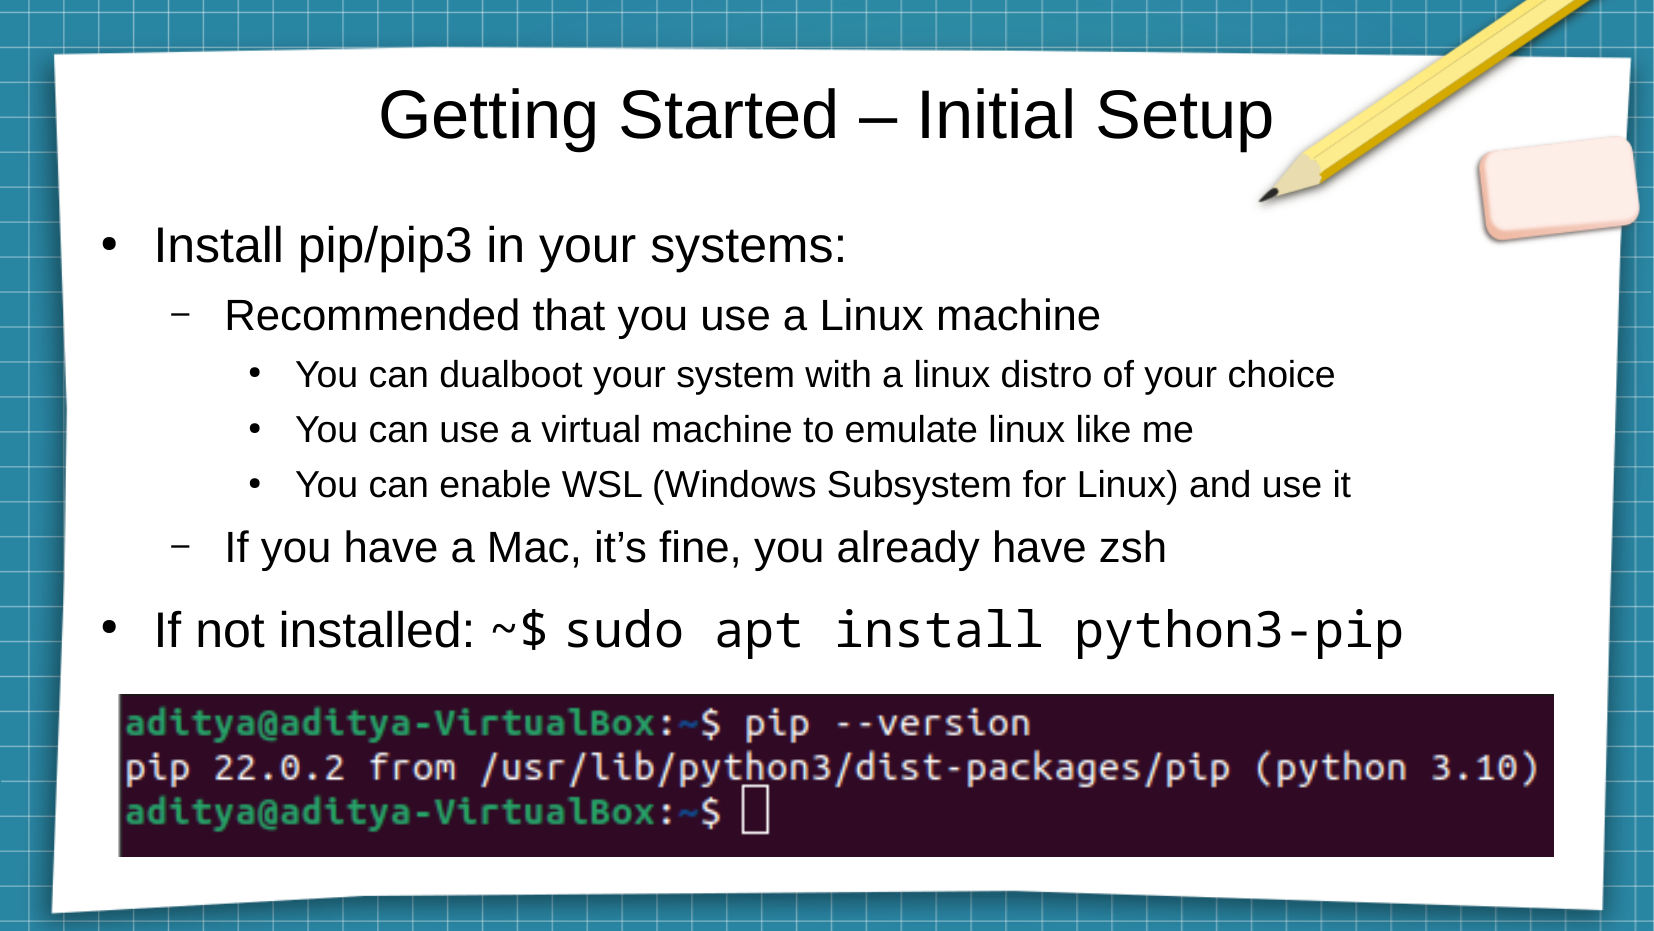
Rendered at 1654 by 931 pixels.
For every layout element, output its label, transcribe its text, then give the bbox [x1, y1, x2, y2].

title Getting Started – Initial Setup [82, 37, 1571, 193]
list Install pip/pip3 in your systems: Recommended that you use a Linux machine You can dualboot your system with a linux distro of your choice You can use a virtual machine to emulate linux like me You can enable WSL (Windows Subsystem for Linux) and use it If you have a Mac, it’s fine, you already have zsh If not installed: ~$ sudo apt install python3-pip [82, 217, 1571, 886]
picture [0, 0, 1654, 931]
